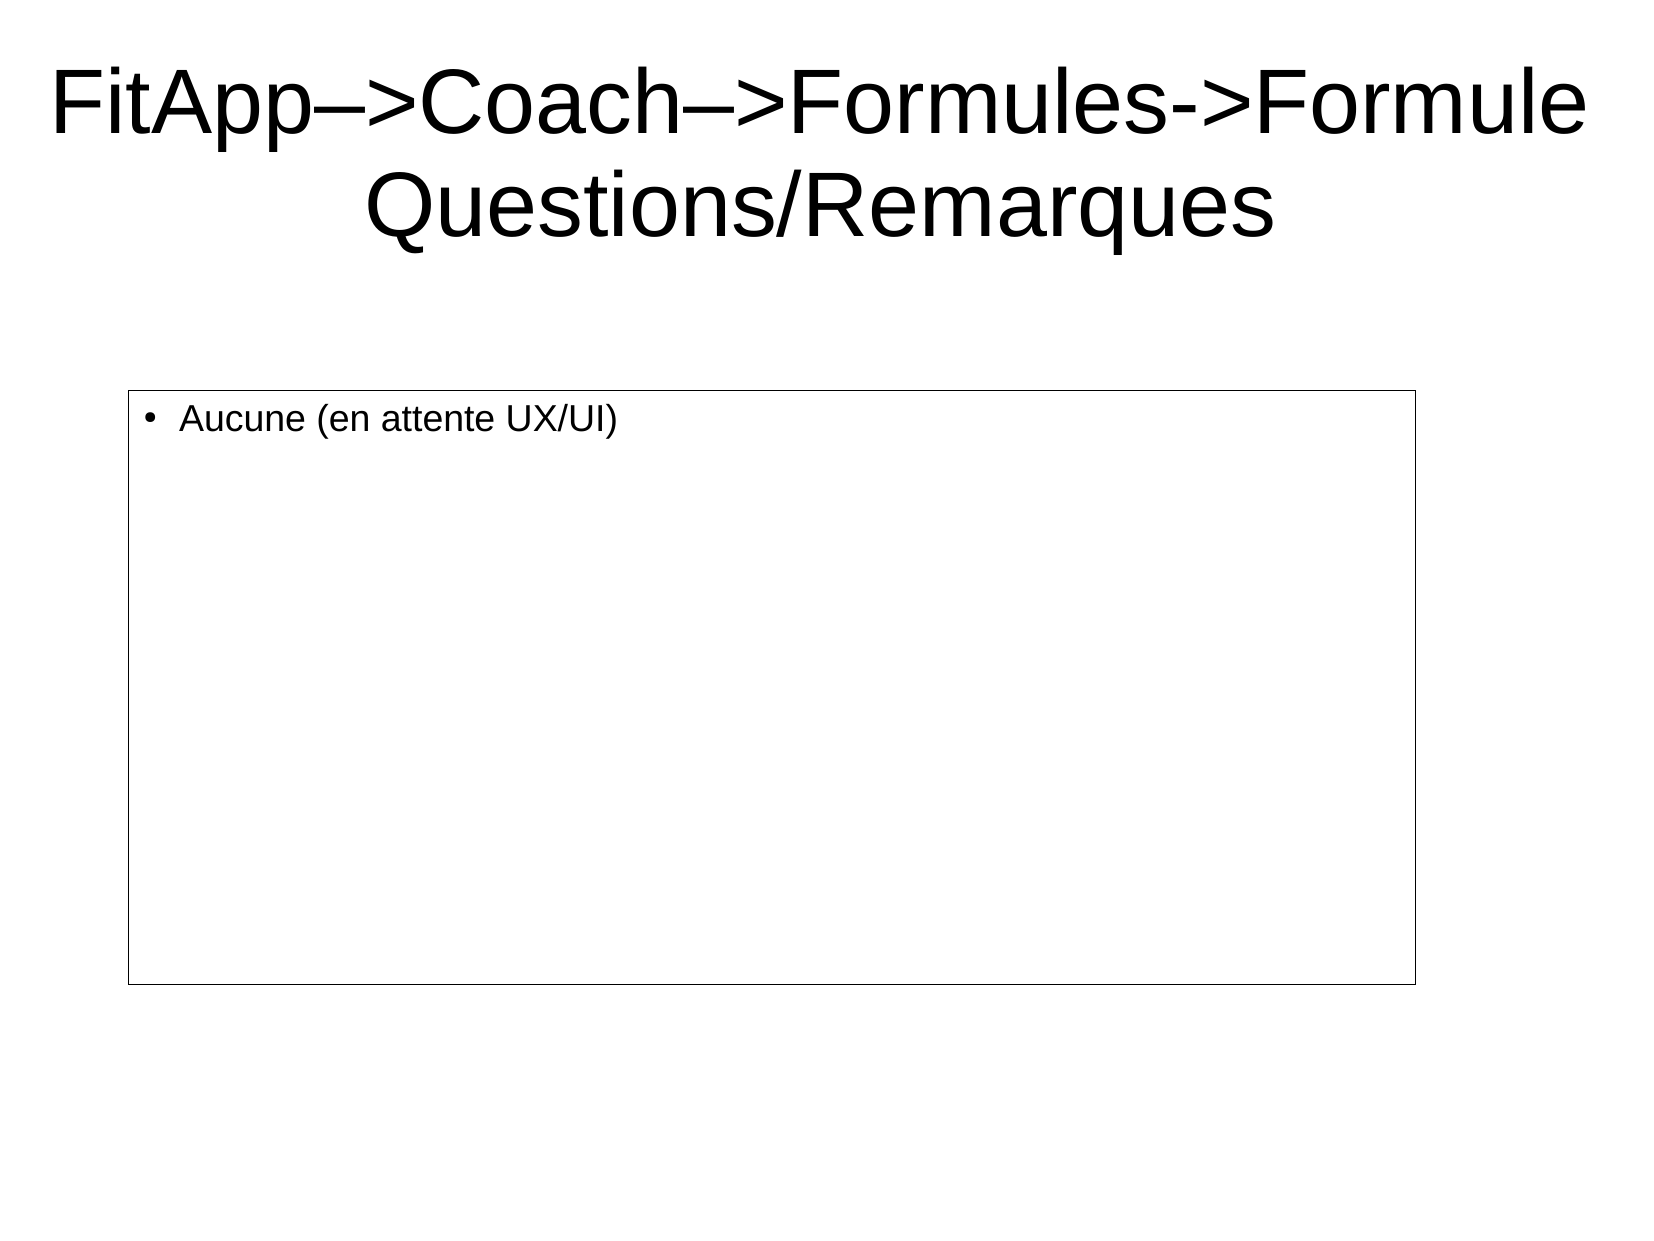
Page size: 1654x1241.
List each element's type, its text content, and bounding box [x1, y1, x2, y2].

title FitApp–>Coach–>Formules->Formule Questions/Remarques [47, 0, 1595, 307]
text_box Aucune (en attente UX/UI) [128, 390, 1416, 985]
